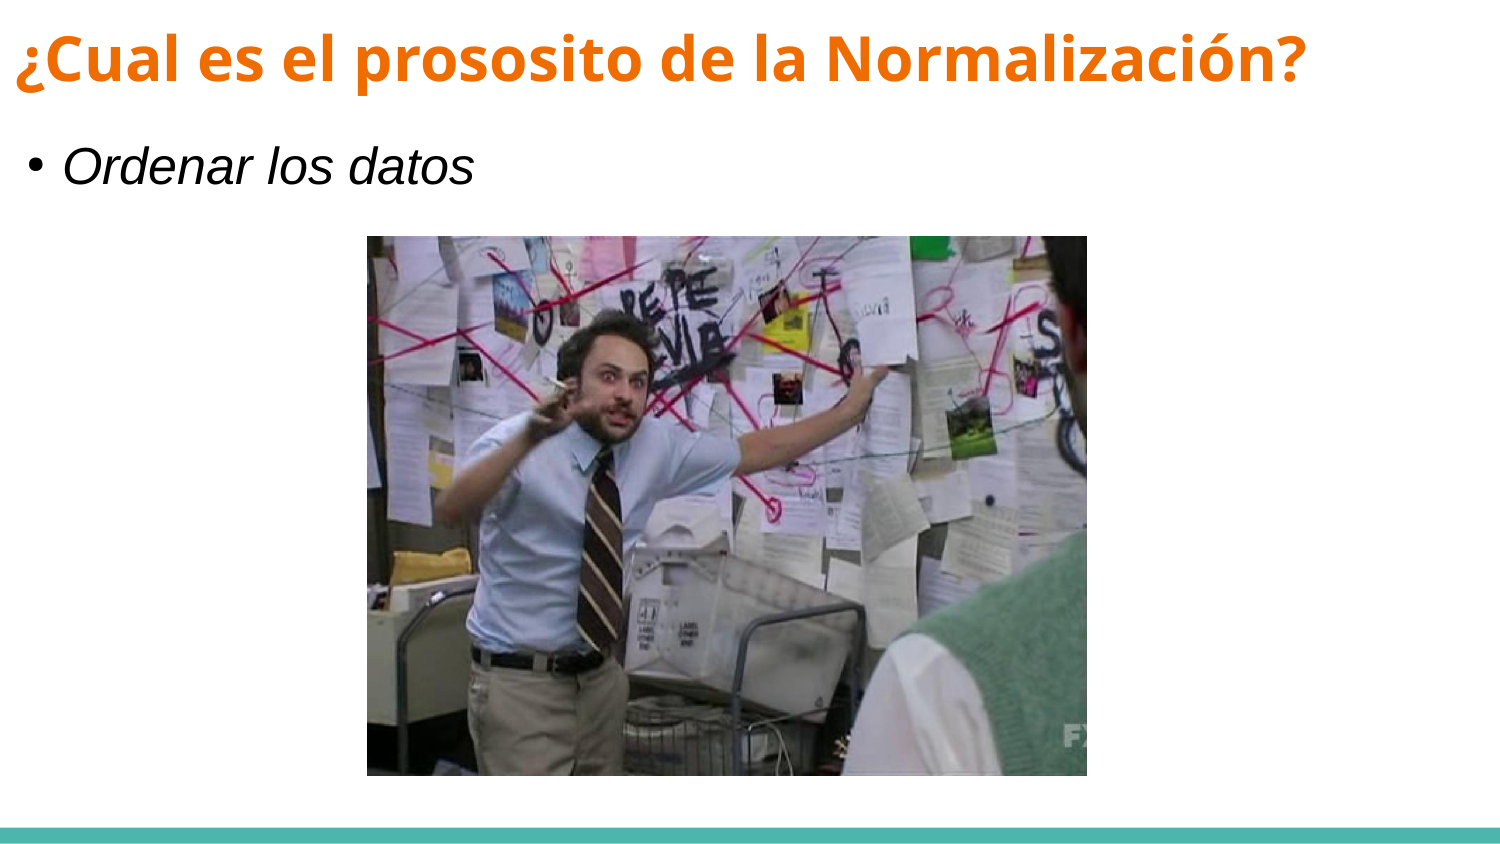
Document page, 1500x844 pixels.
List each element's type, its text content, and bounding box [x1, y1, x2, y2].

text_box Ordenar los datos [11, 129, 1371, 745]
title ¿Cual es el prososito de la Normalización? [0, 0, 1398, 116]
picture [367, 236, 1087, 776]
